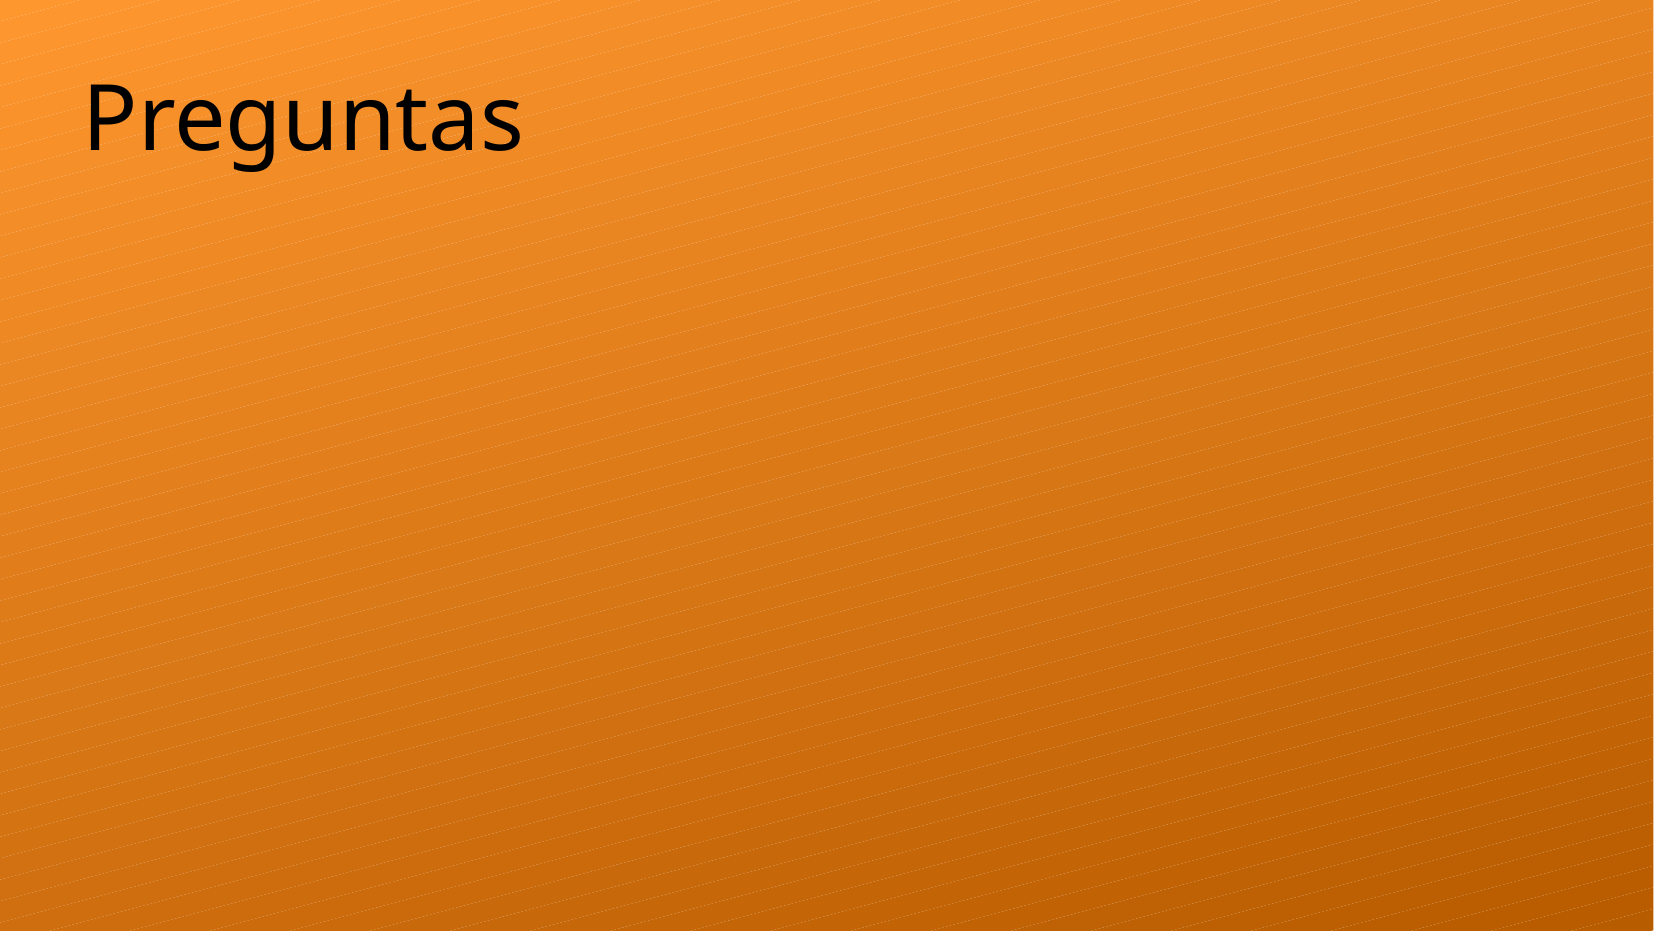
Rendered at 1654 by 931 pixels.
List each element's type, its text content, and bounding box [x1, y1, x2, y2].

title Preguntas [82, 37, 1571, 193]
